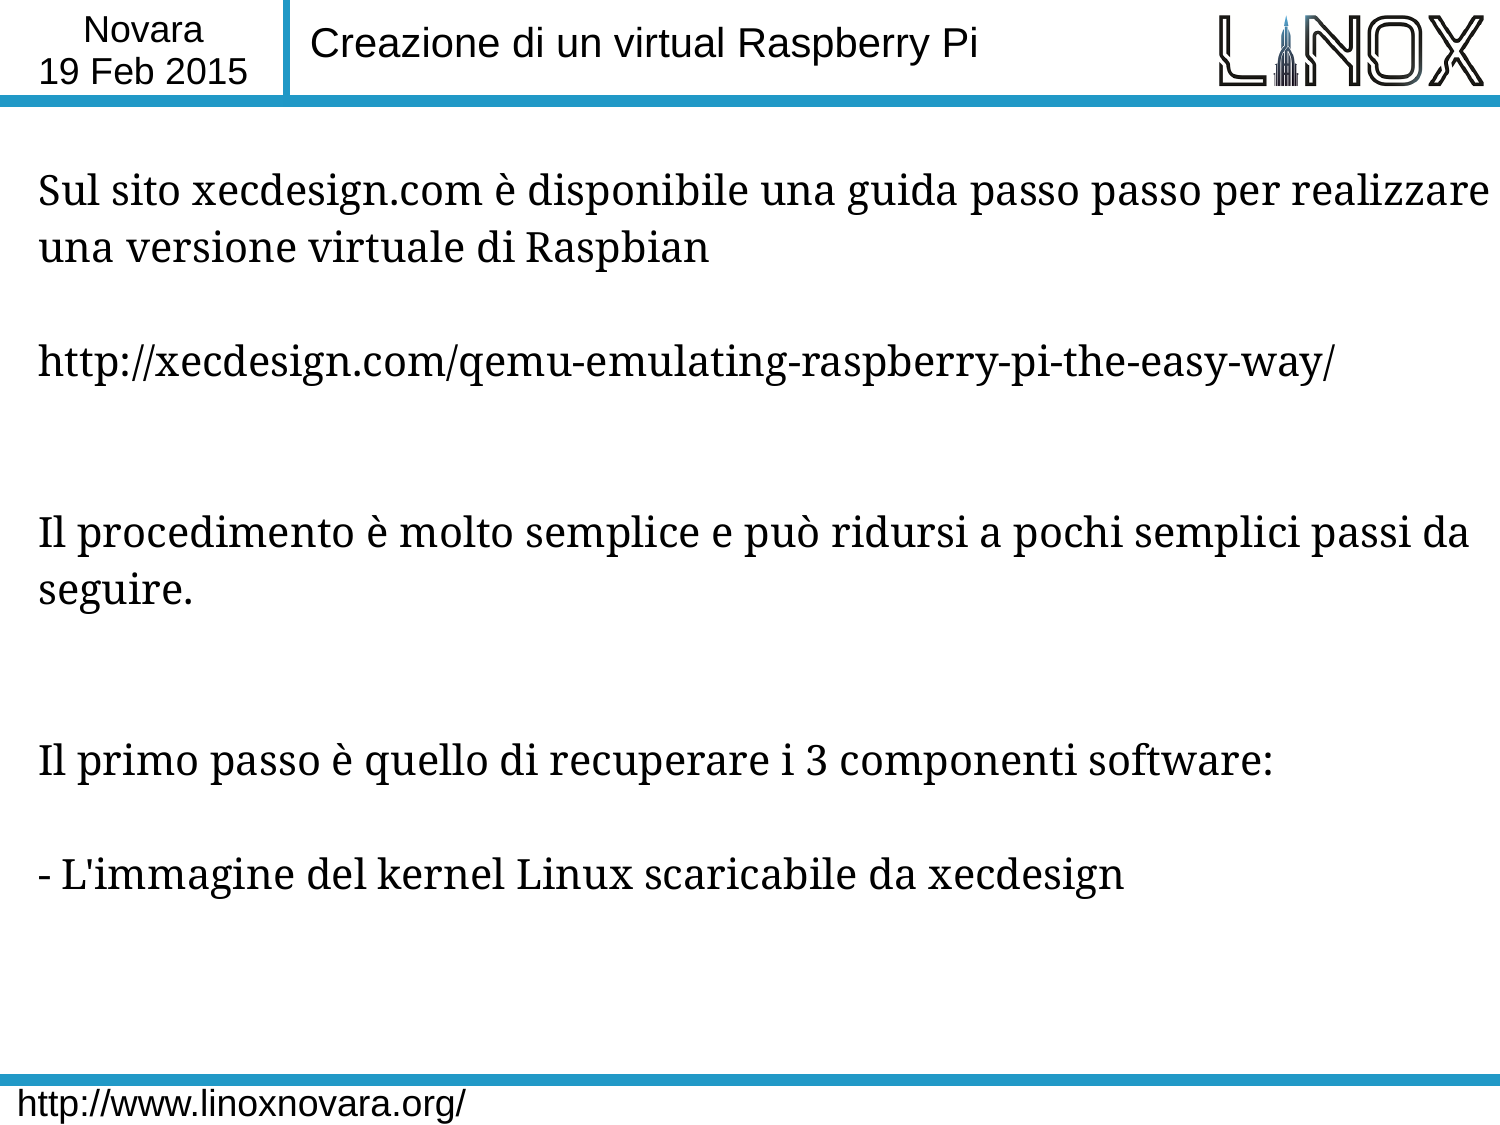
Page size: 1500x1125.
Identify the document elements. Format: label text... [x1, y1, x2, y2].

list Creazione di un virtual Raspberry Pi [295, 11, 1321, 87]
text_box Sul sito xecdesign.com è disponibile una guida passo passo per realizzare una versione virtuale di Raspbian http://xecdesign.com/qemu-emulating-raspberry-pi-the-easy-way/ Il procedimento è molto semplice e può ridursi a pochi semplici passi da seguire. Il primo passo è quello di recuperare i 3 componenti software: - L'immagine del kernel Linux scaricabile da xecdesign [23, 153, 1500, 996]
picture [0, 1074, 1500, 1086]
picture [0, 0, 1500, 107]
